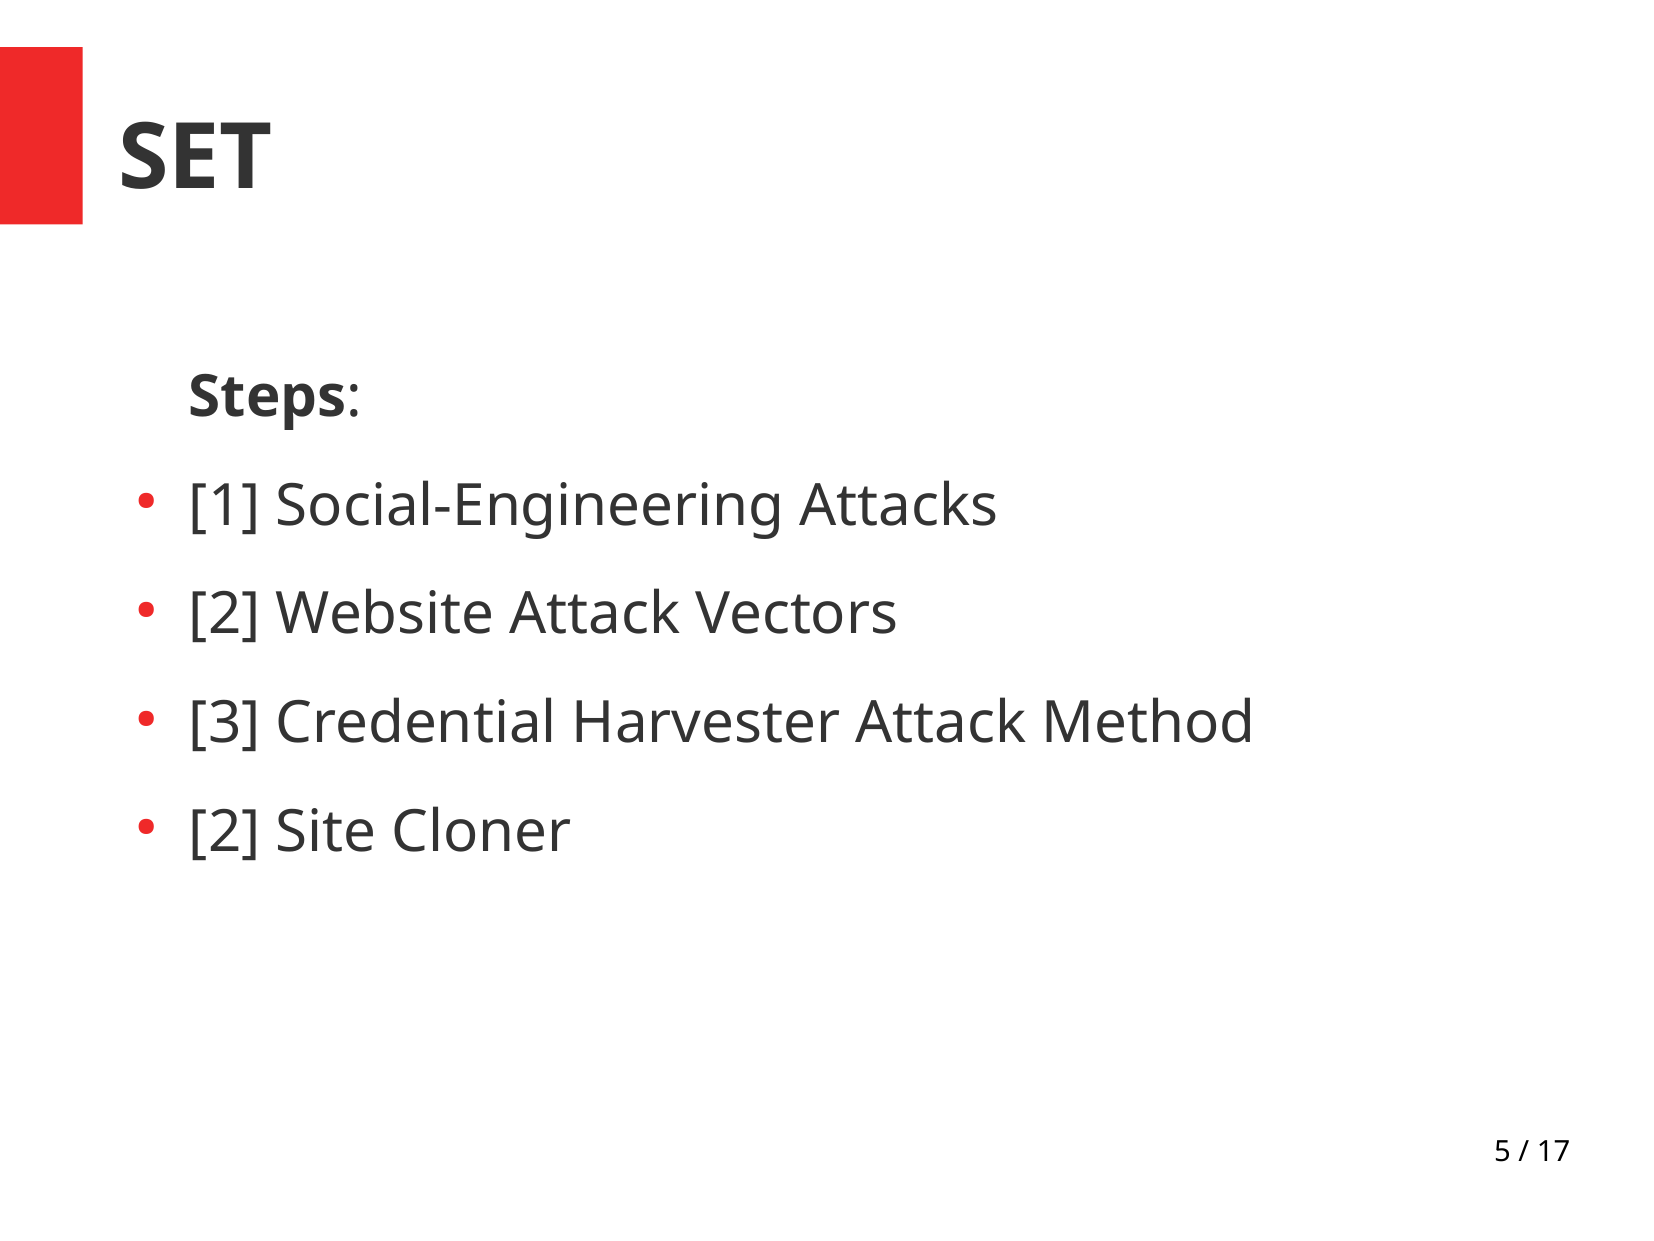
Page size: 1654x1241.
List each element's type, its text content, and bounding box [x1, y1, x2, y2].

title SET [118, 49, 1571, 257]
list Steps: [1] Social-Engineering Attacks [2] Website Attack Vectors [3] Credential Harvester Attack Method [2] Site Cloner [118, 354, 1535, 1074]
